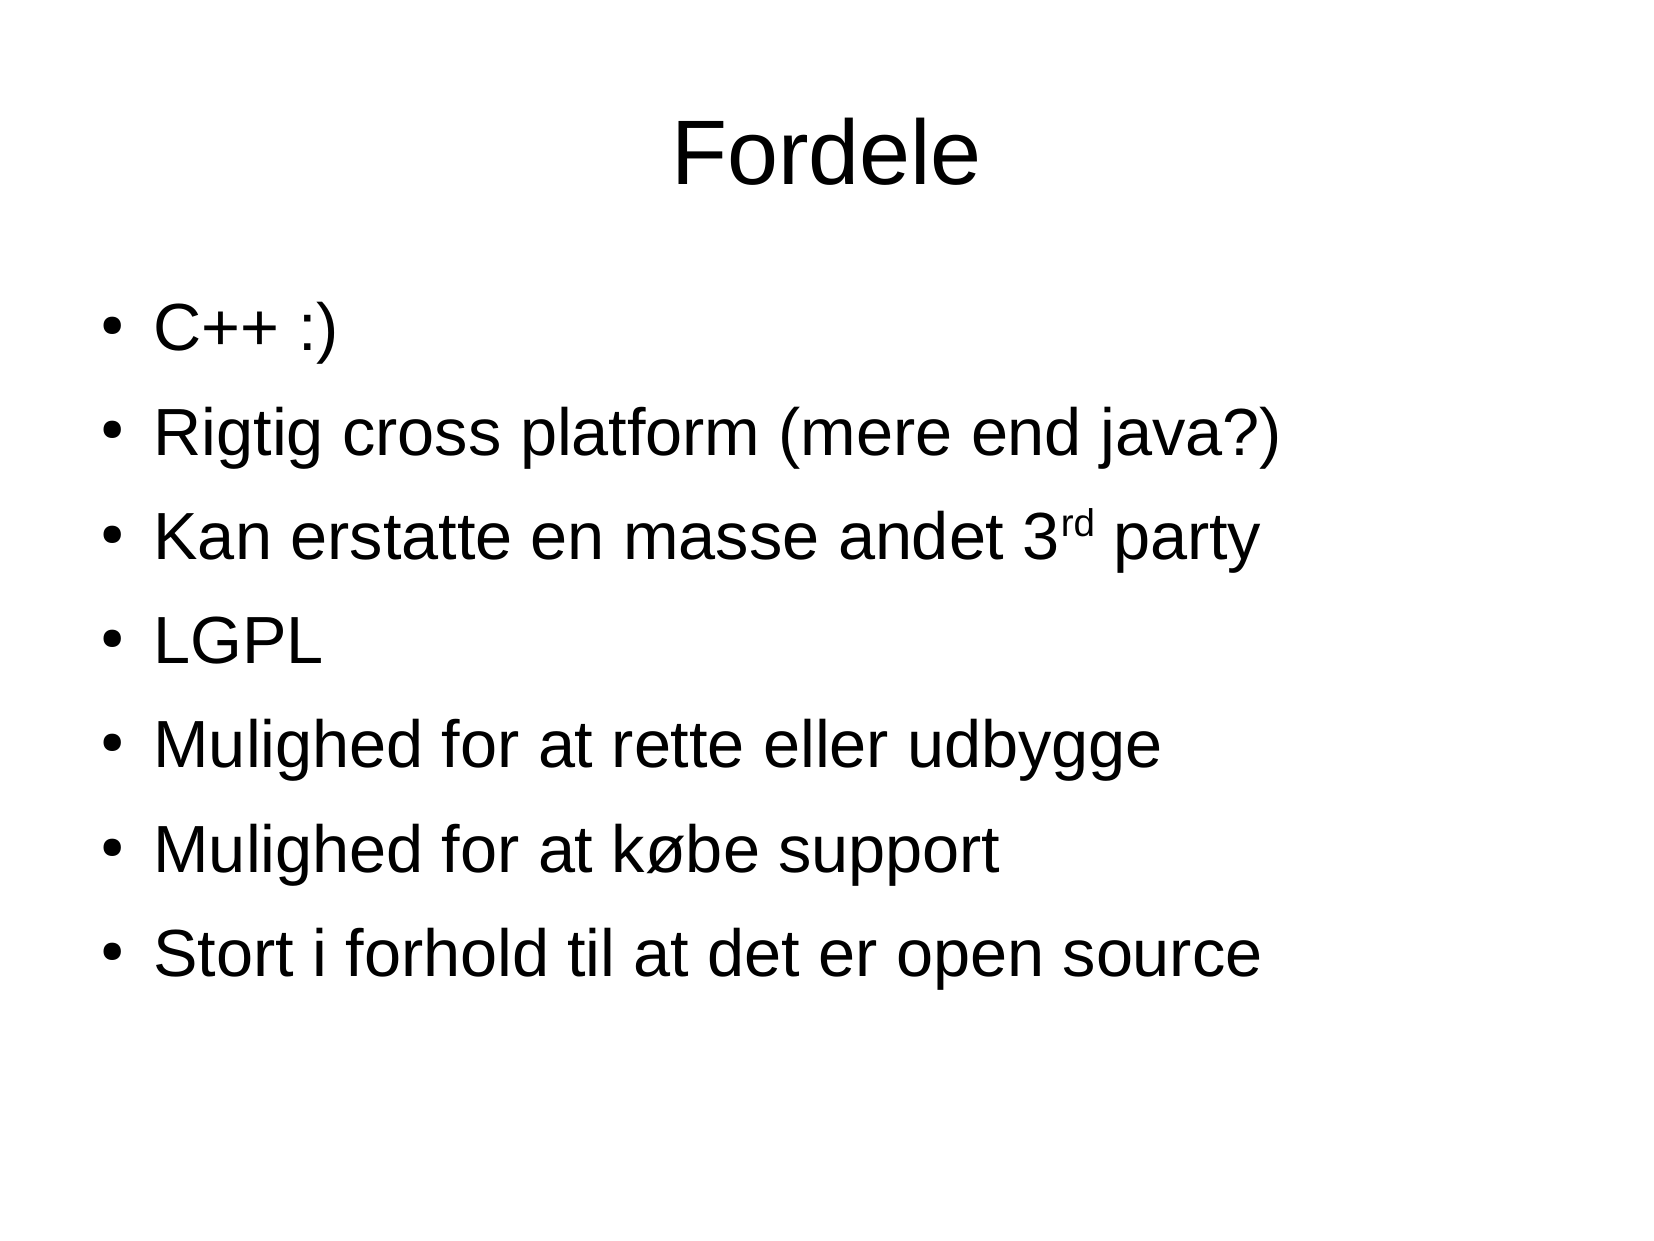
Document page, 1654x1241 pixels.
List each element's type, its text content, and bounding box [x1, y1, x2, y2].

list C++ :) Rigtig cross platform (mere end java?) Kan erstatte en masse andet 3rd party LGPL Mulighed for at rette eller udbygge Mulighed for at købe support Stort i forhold til at det er open source [82, 290, 1571, 1010]
title Fordele [82, 49, 1571, 257]
